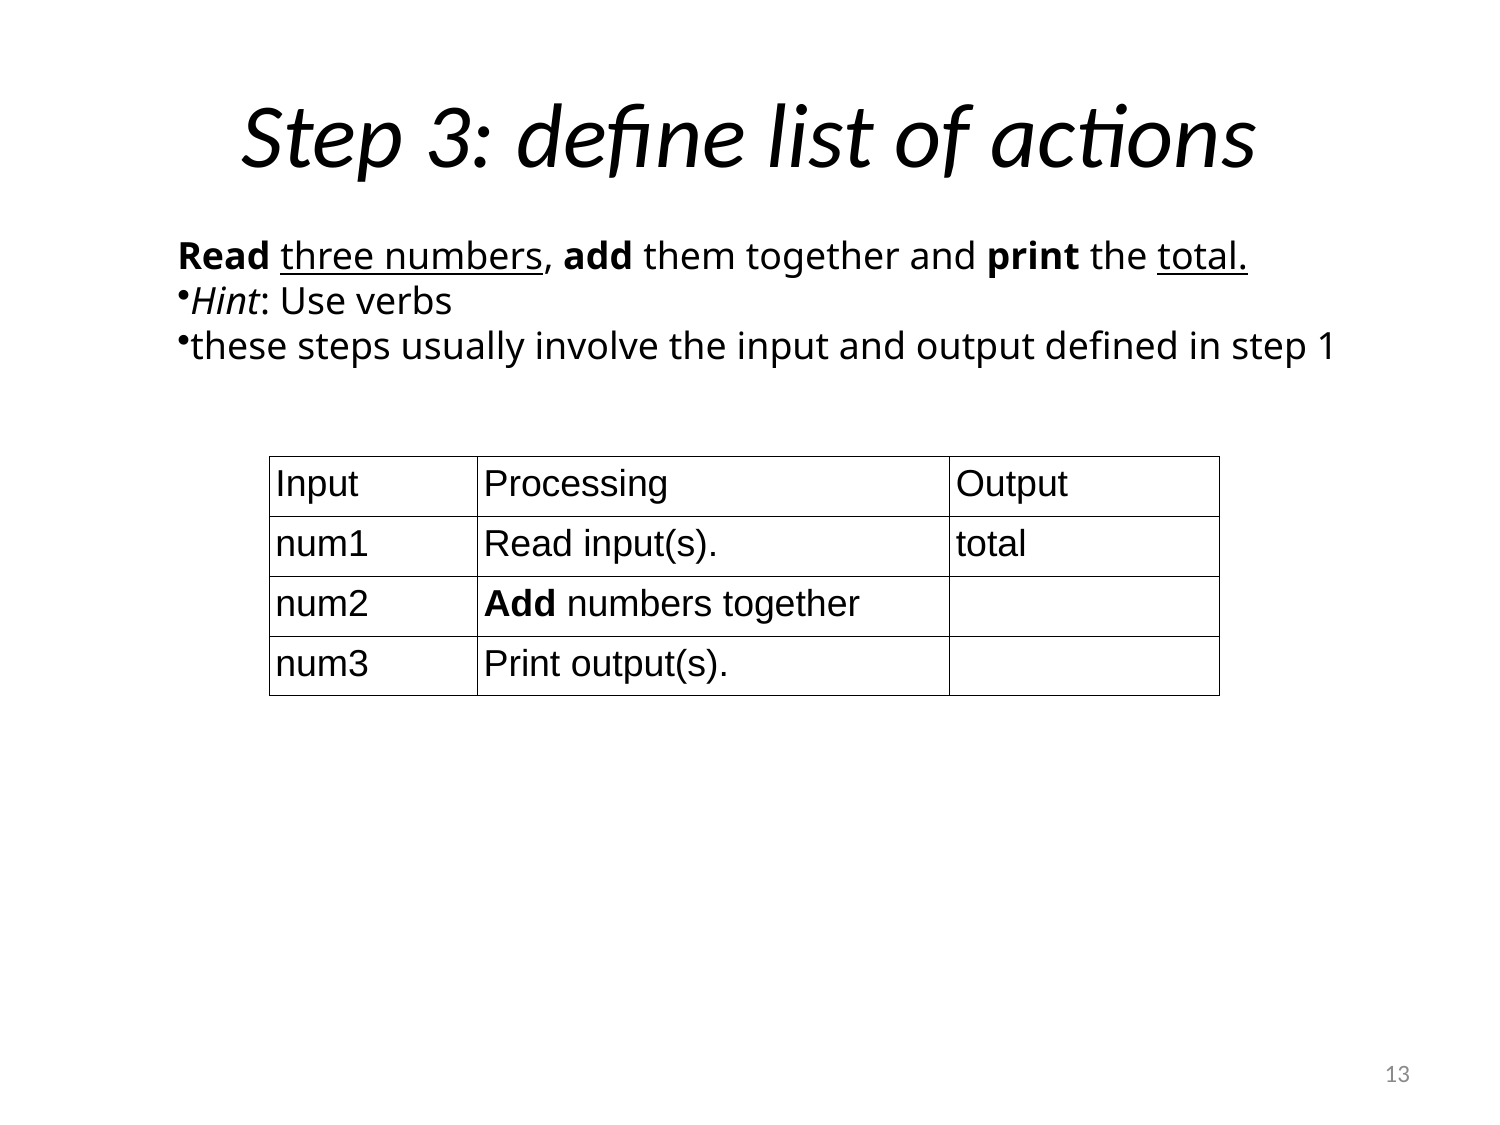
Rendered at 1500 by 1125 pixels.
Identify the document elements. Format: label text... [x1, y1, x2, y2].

table_cell Add numbers together [478, 577, 949, 636]
table_cell total [950, 517, 1219, 576]
table_cell num2 [270, 577, 477, 636]
title Step 3: define list of actions [112, 37, 1388, 225]
table_cell Print output(s). [478, 637, 949, 695]
table_header Processing [478, 457, 949, 516]
table_header Output [950, 457, 1219, 516]
table_cell num3 [270, 637, 477, 695]
slide_number <number> [1074, 1042, 1425, 1103]
table_cell [950, 637, 1219, 695]
table_cell Read input(s). [478, 517, 949, 576]
table_cell num1 [270, 517, 477, 576]
table_header Input [270, 457, 477, 516]
table_cell [950, 577, 1219, 636]
text_box Read three numbers, add them together and print the total. Hint: Use verbs these steps usually involve the input and output defined in step 1 [162, 224, 1413, 420]
